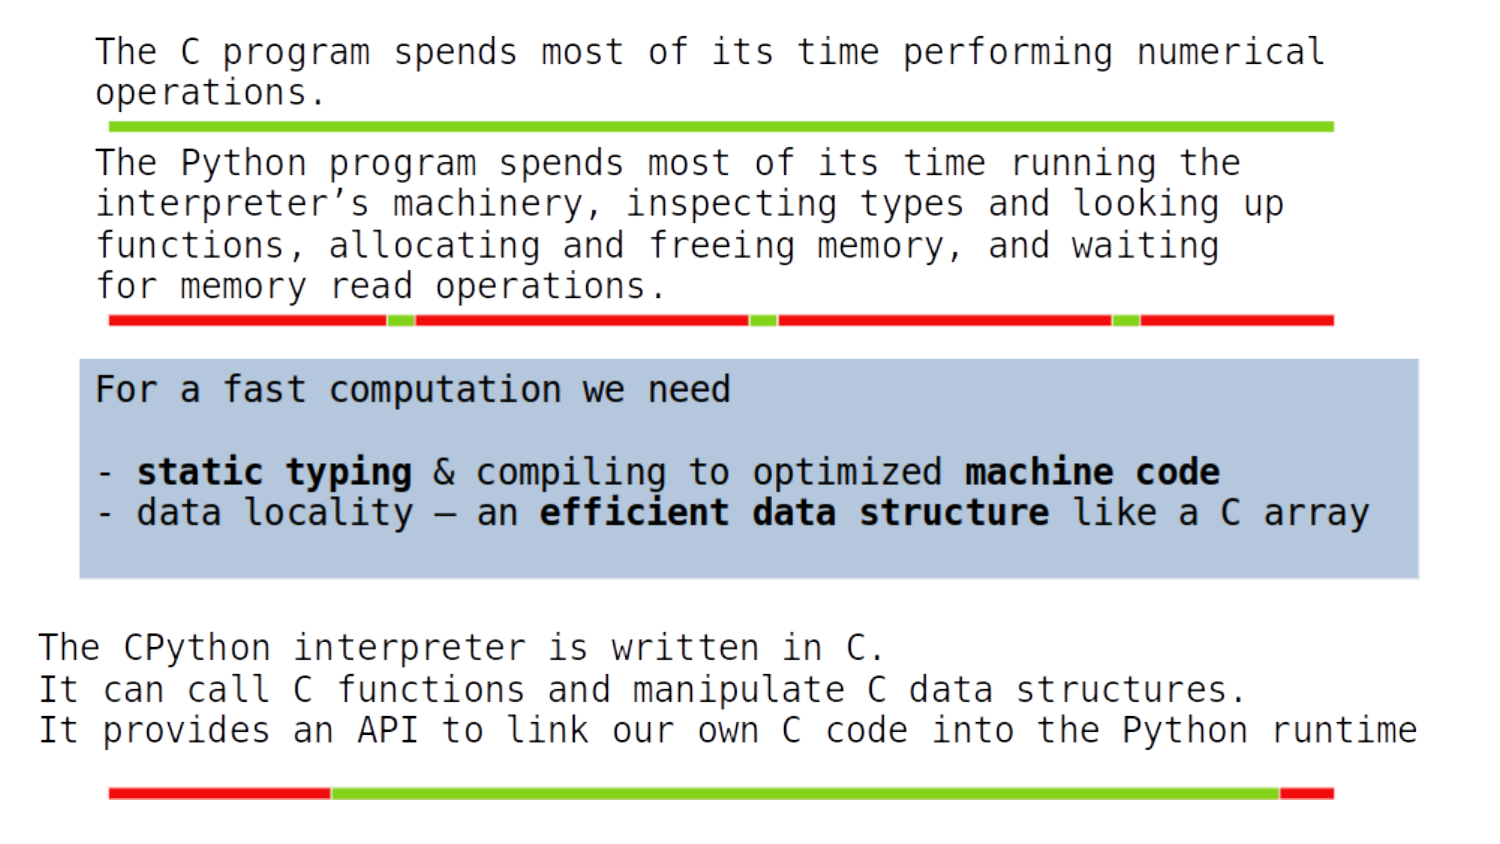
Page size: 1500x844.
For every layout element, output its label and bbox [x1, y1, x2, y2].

picture [24, 24, 1475, 800]
